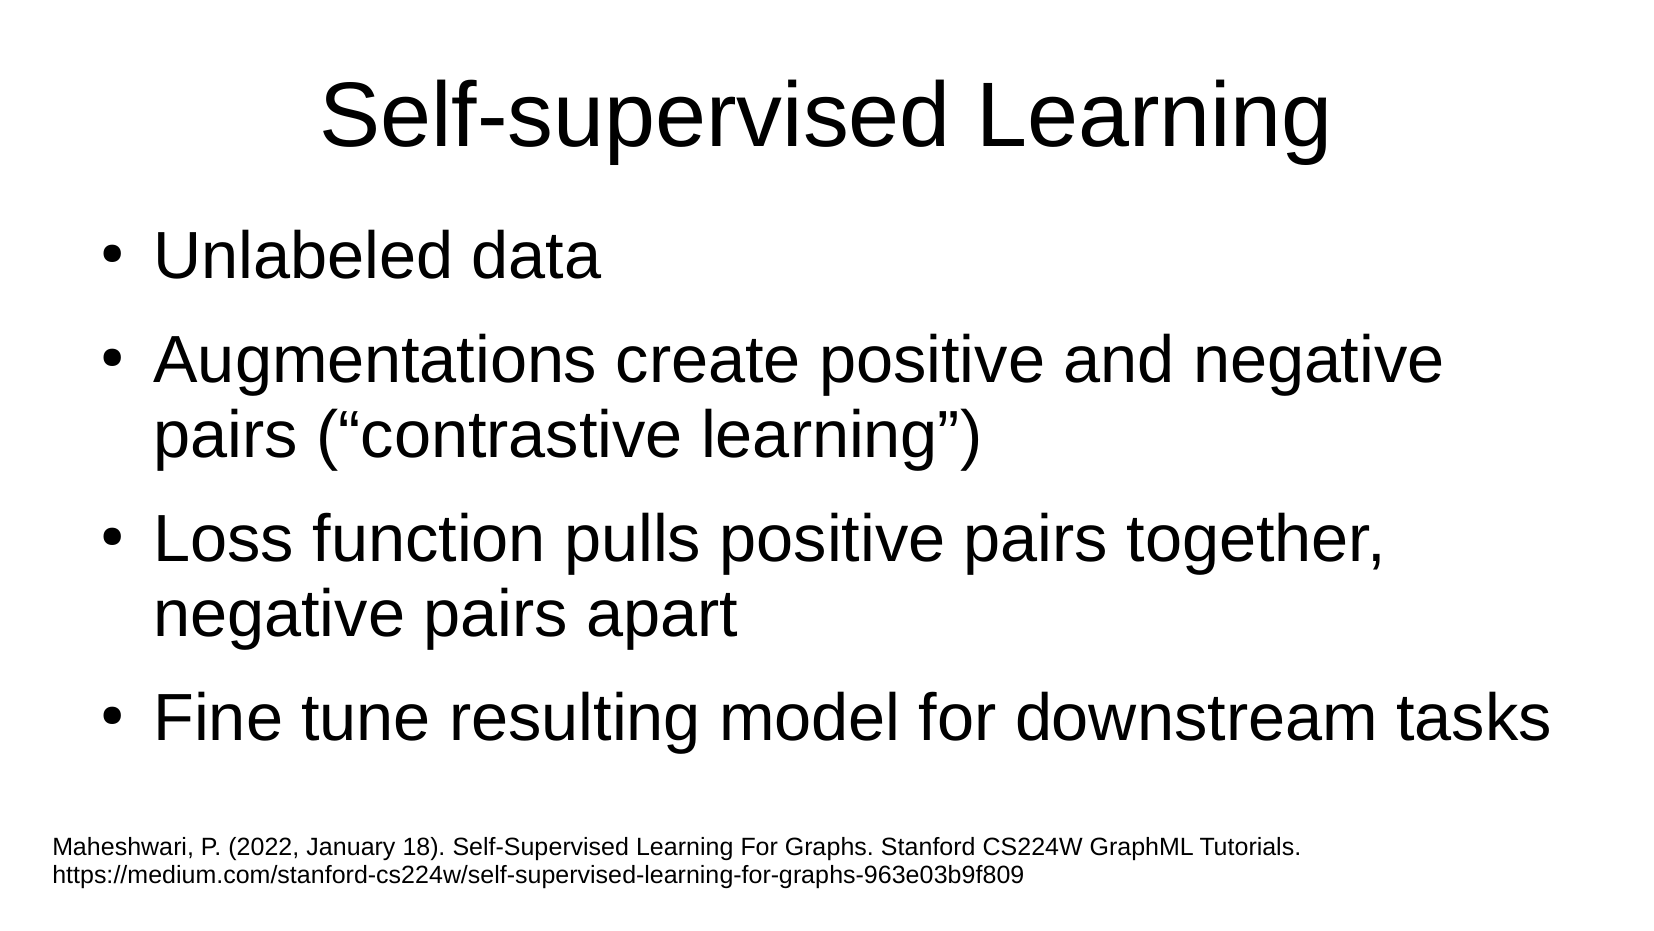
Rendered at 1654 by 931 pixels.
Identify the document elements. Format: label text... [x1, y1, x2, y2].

text_box Maheshwari, P. (2022, January 18). Self-Supervised Learning For Graphs. Stanford CS224W GraphML Tutorials. https://medium.com/stanford-cs224w/self-supervised-learning-for-graphs-963e03b9f809 [37, 825, 1613, 901]
title Self-supervised Learning [82, 37, 1571, 193]
list Unlabeled data Augmentations create positive and negative pairs (“contrastive learning”) Loss function pulls positive pairs together, negative pairs apart Fine tune resulting model for downstream tasks [82, 217, 1571, 758]
